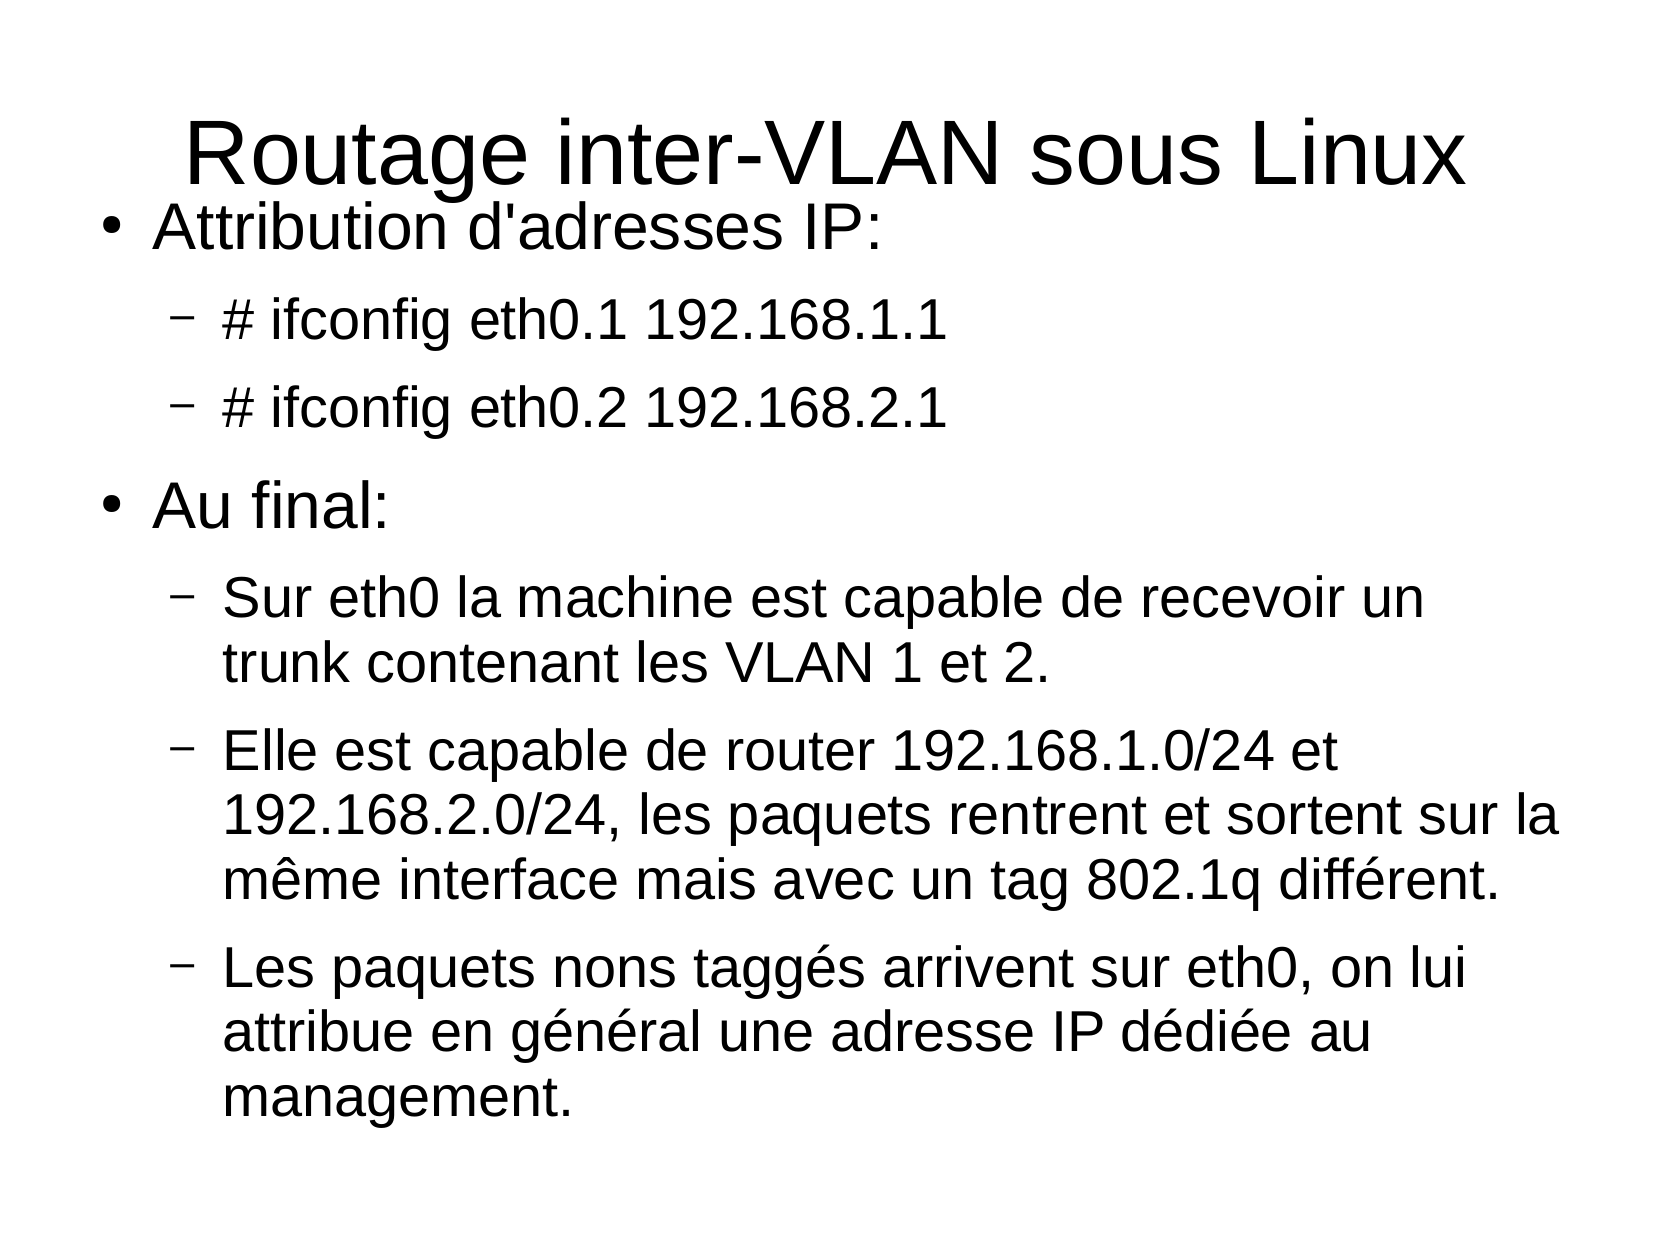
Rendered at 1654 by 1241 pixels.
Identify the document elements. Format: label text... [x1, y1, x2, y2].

title Routage inter-VLAN sous Linux [82, 49, 1571, 189]
list Attribution d'adresses IP: # ifconfig eth0.1 192.168.1.1 # ifconfig eth0.2 192.168.2.1 Au final: Sur eth0 la machine est capable de recevoir un trunk contenant les VLAN 1 et 2. Elle est capable de router 192.168.1.0/24 et 192.168.2.0/24, les paquets rentrent et sortent sur la même interface mais avec un tag 802.1q différent. Les paquets nons taggés arrivent sur eth0, on lui attribue en général une adresse IP dédiée au management. [82, 189, 1571, 1202]
